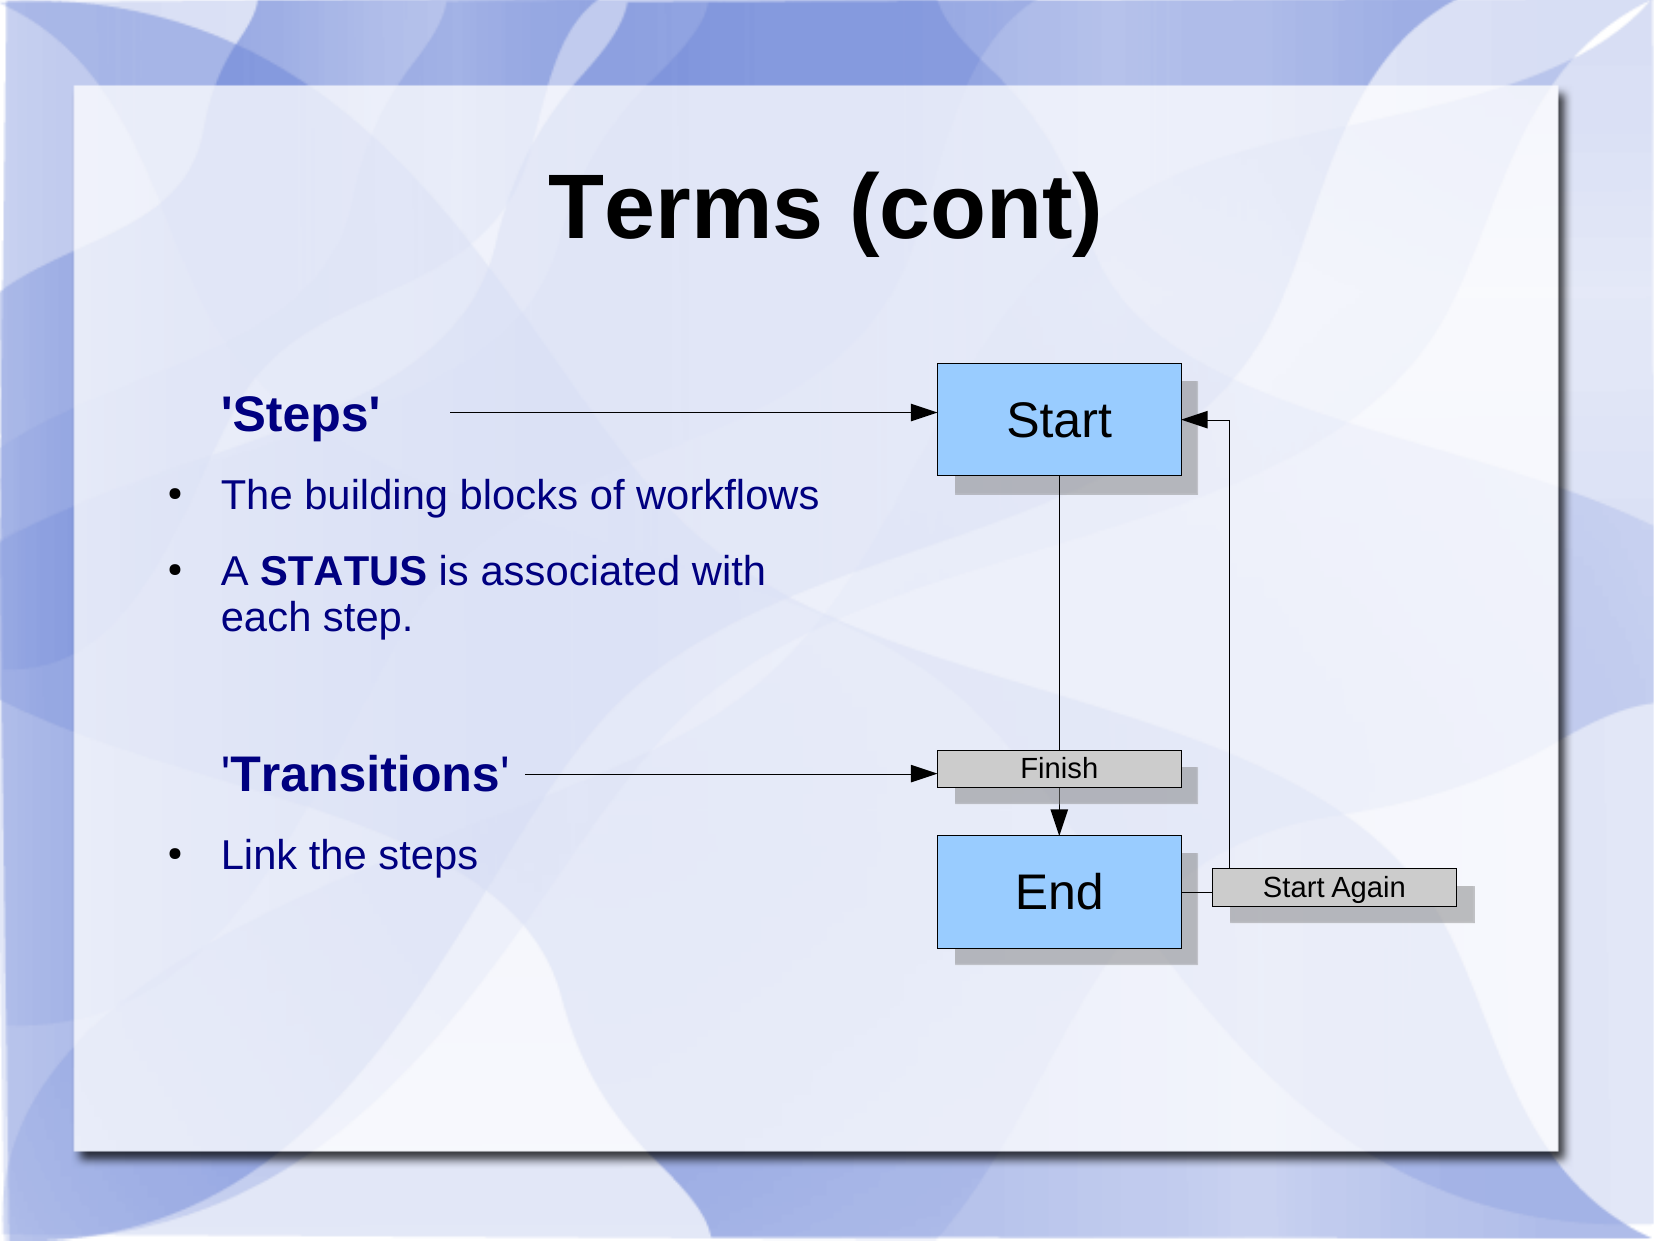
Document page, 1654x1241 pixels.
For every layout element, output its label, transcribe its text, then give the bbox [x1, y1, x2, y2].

title Terms (cont) [147, 117, 1506, 296]
text_box Start Again [1212, 868, 1457, 907]
text_box Finish [937, 750, 1182, 788]
text_box Start [937, 363, 1182, 476]
text_box End [937, 835, 1182, 949]
picture [0, 0, 1654, 1241]
list 'Steps' The building blocks of workflows A STATUS is associated with each step. 'Transitions' Link the steps [150, 386, 866, 938]
